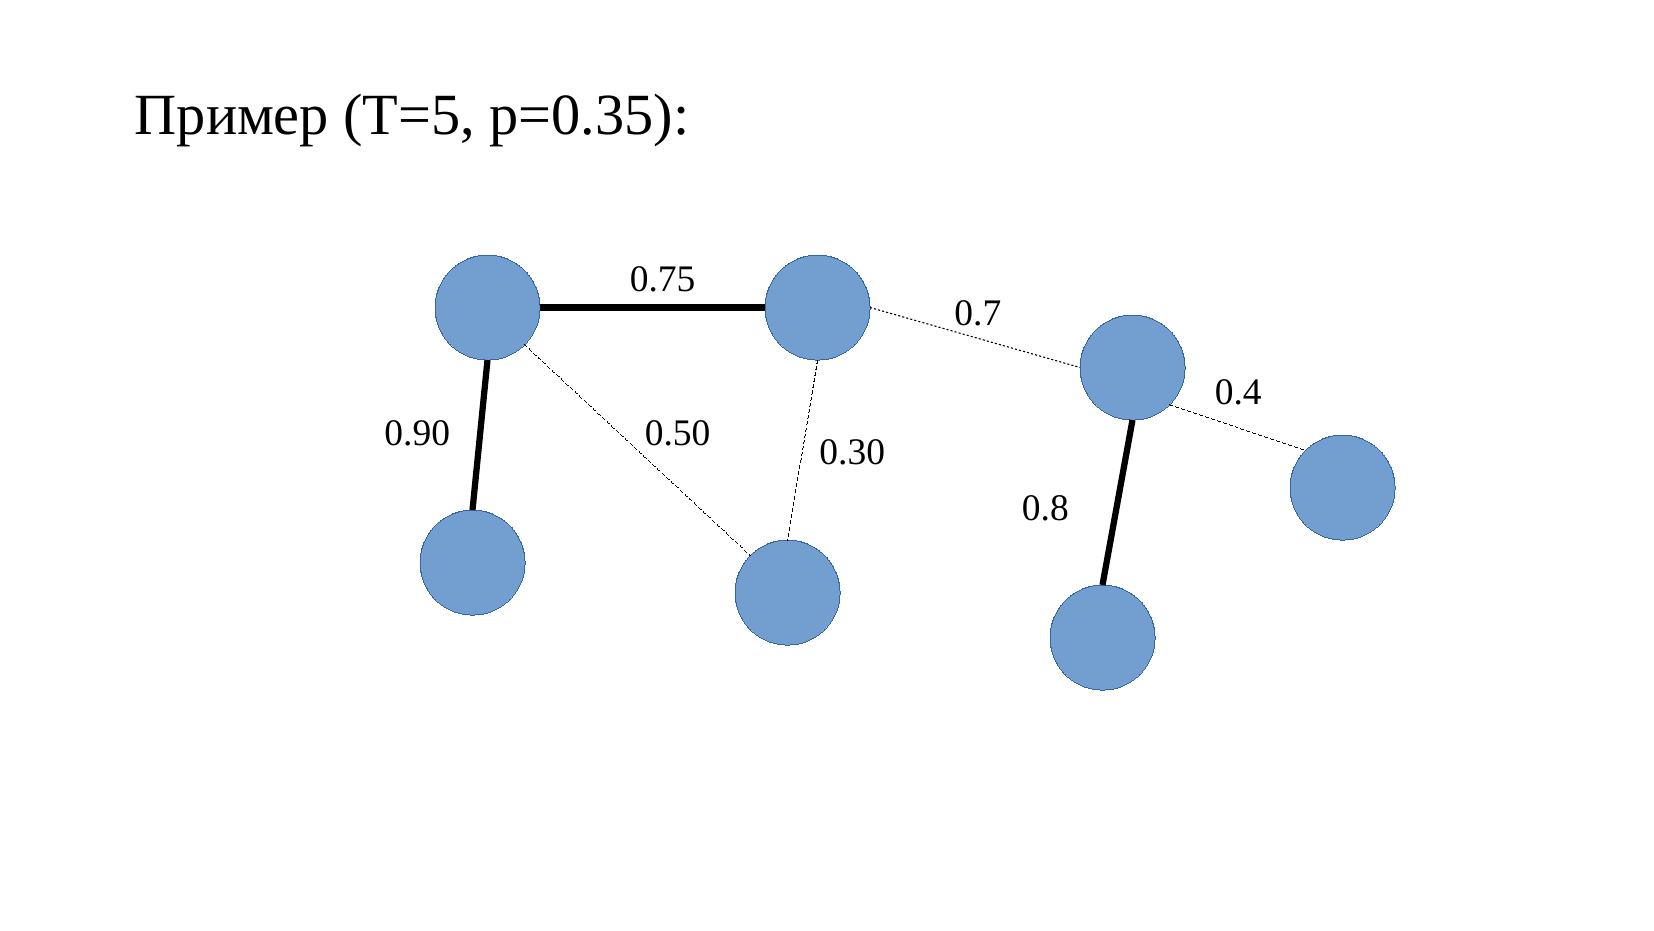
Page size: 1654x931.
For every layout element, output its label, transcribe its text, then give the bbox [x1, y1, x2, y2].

text_box 0.30 [804, 423, 901, 481]
text_box [735, 540, 841, 646]
text_box 0.7 [939, 285, 1017, 342]
text_box [1050, 585, 1156, 691]
text_box [1080, 315, 1186, 420]
text_box [1290, 435, 1396, 541]
text_box 0.8 [1007, 480, 1084, 537]
text_box [435, 255, 540, 360]
text_box Пример (T=5, p=0.35): [120, 75, 705, 155]
text_box 0.75 [615, 250, 711, 308]
text_box [765, 255, 871, 361]
text_box 0.90 [369, 405, 466, 462]
text_box [420, 510, 526, 616]
text_box 0.4 [1200, 363, 1277, 421]
text_box 0.50 [630, 405, 726, 462]
